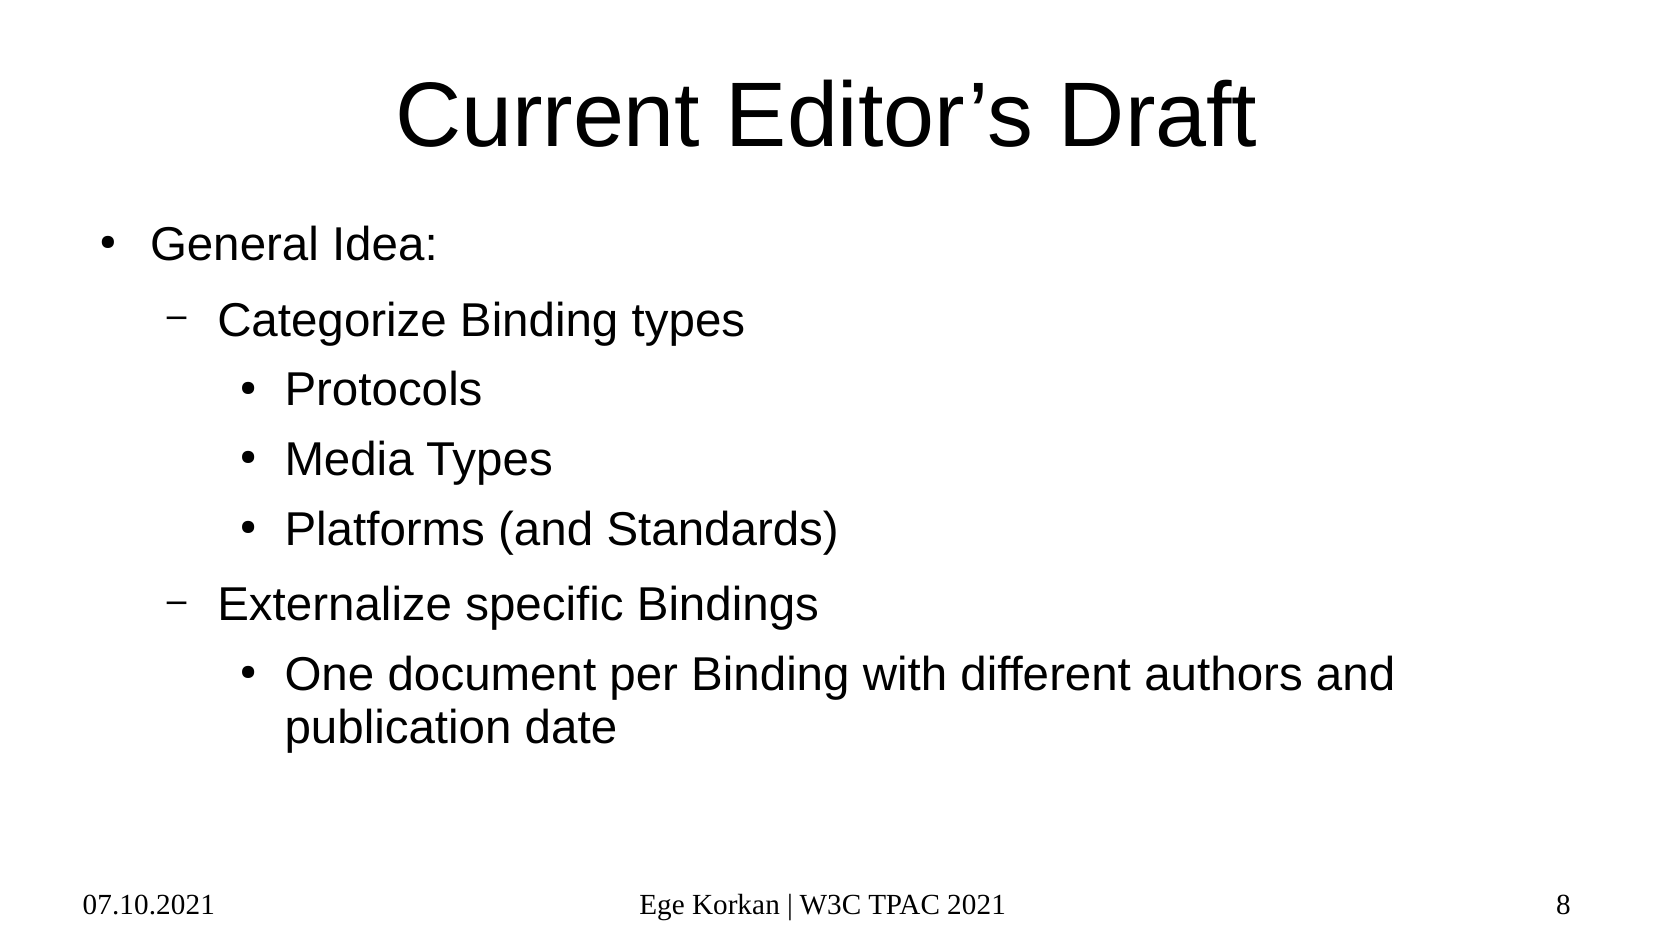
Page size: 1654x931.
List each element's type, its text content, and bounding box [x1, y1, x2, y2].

title Current Editor’s Draft [82, 37, 1571, 193]
list General Idea: Categorize Binding types Protocols Media Types Platforms (and Standards) Externalize specific Bindings One document per Binding with different authors and publication date [82, 217, 1571, 758]
